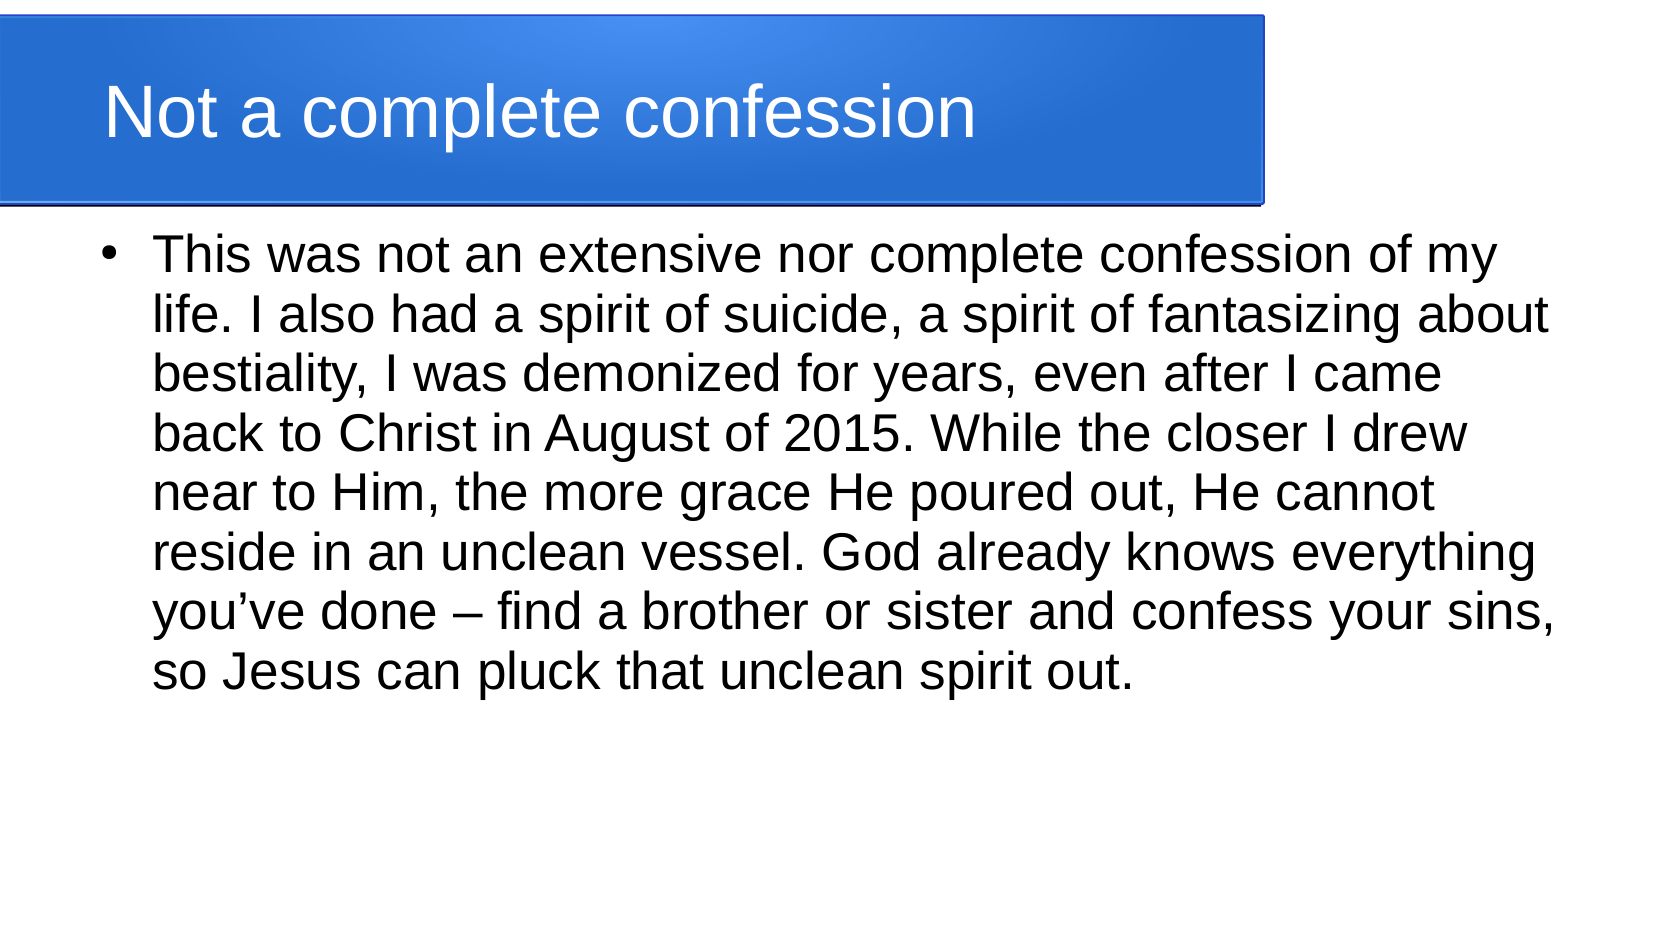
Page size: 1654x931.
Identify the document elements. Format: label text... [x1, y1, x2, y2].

list This was not an extensive nor complete confession of my life. I also had a spirit of suicide, a spirit of fantasizing about bestiality, I was demonized for years, even after I came back to Christ in August of 2015. While the closer I drew near to Him, the more grace He poured out, He cannot reside in an unclean vessel. God already knows everything you’ve done – find a brother or sister and confess your sins, so Jesus can pluck that unclean spirit out. [82, 224, 1571, 764]
title Not a complete confession [82, 35, 1235, 189]
